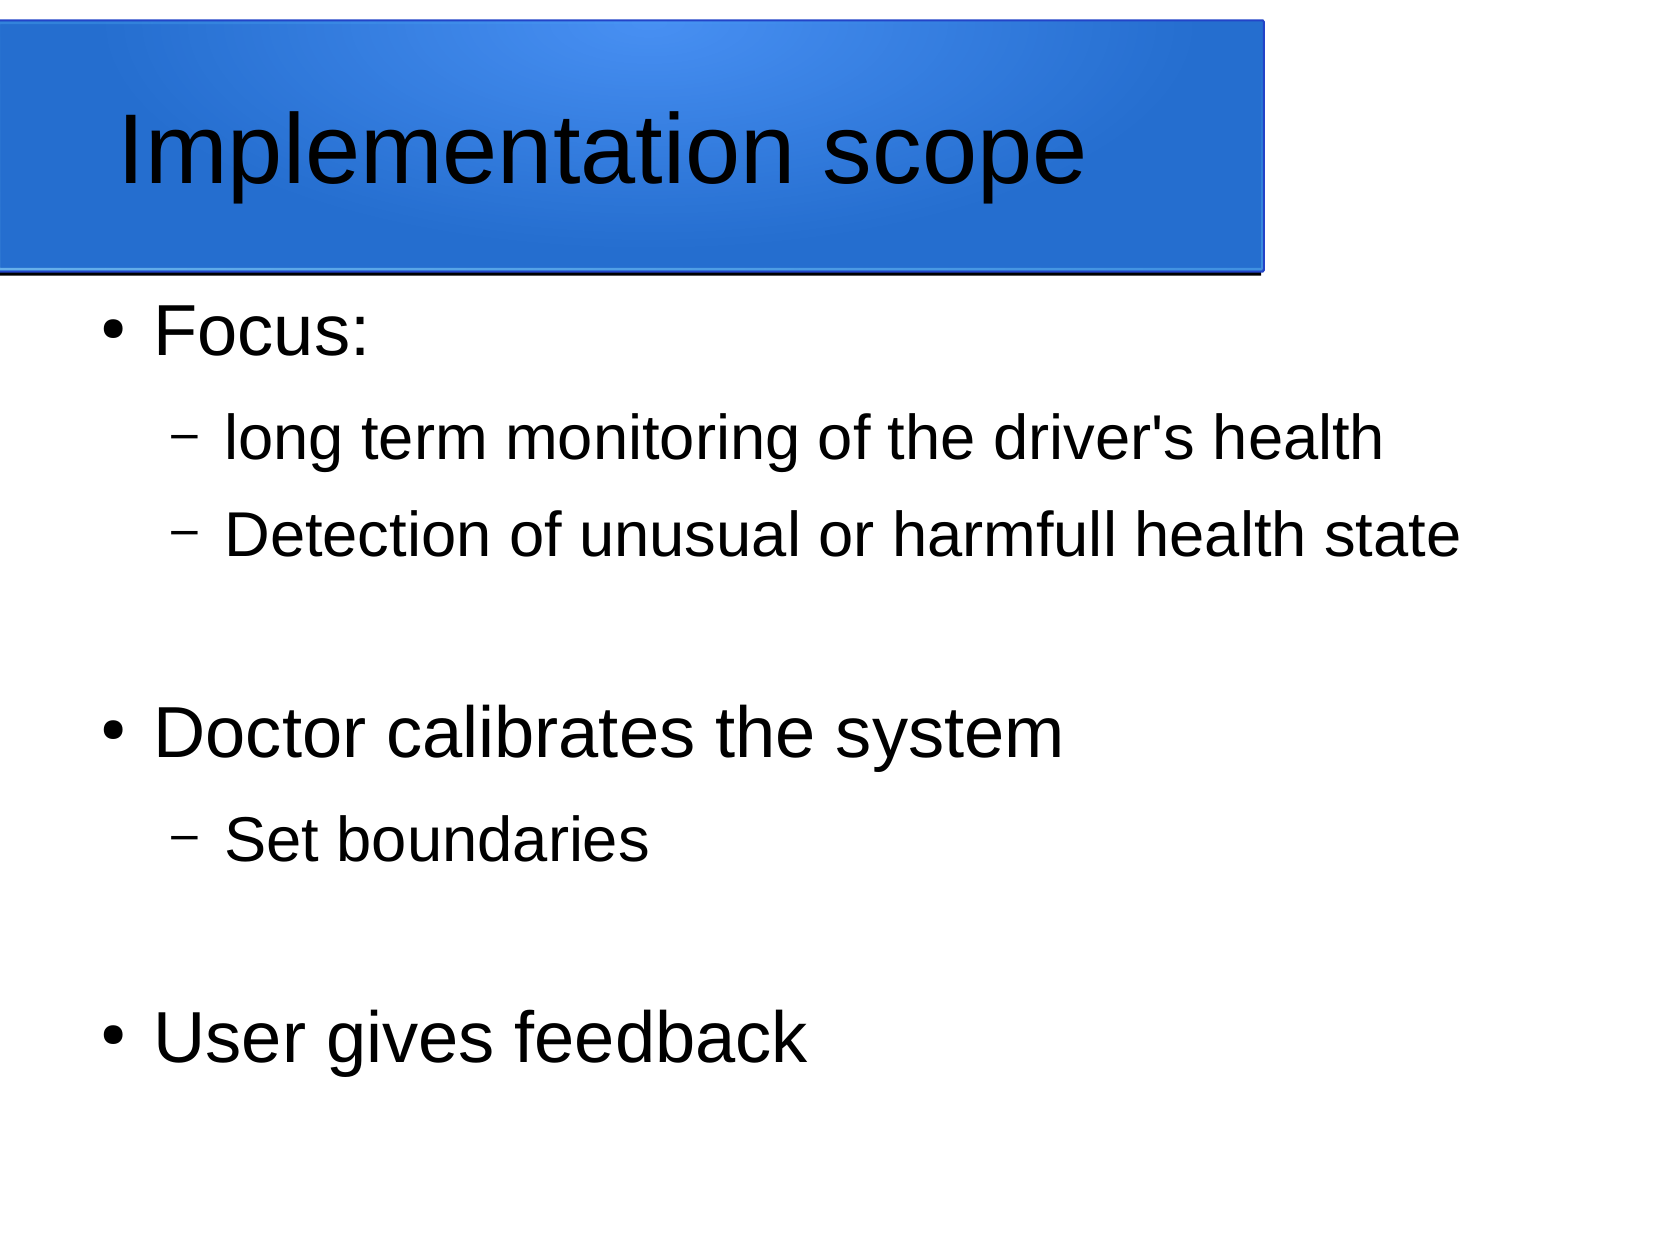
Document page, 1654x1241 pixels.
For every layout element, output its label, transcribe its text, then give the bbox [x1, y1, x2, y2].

title Implementation scope [82, 47, 1235, 252]
list Focus: long term monitoring of the driver's health Detection of unusual or harmfull health state Doctor calibrates the system Set boundaries User gives feedback [82, 290, 1571, 1180]
